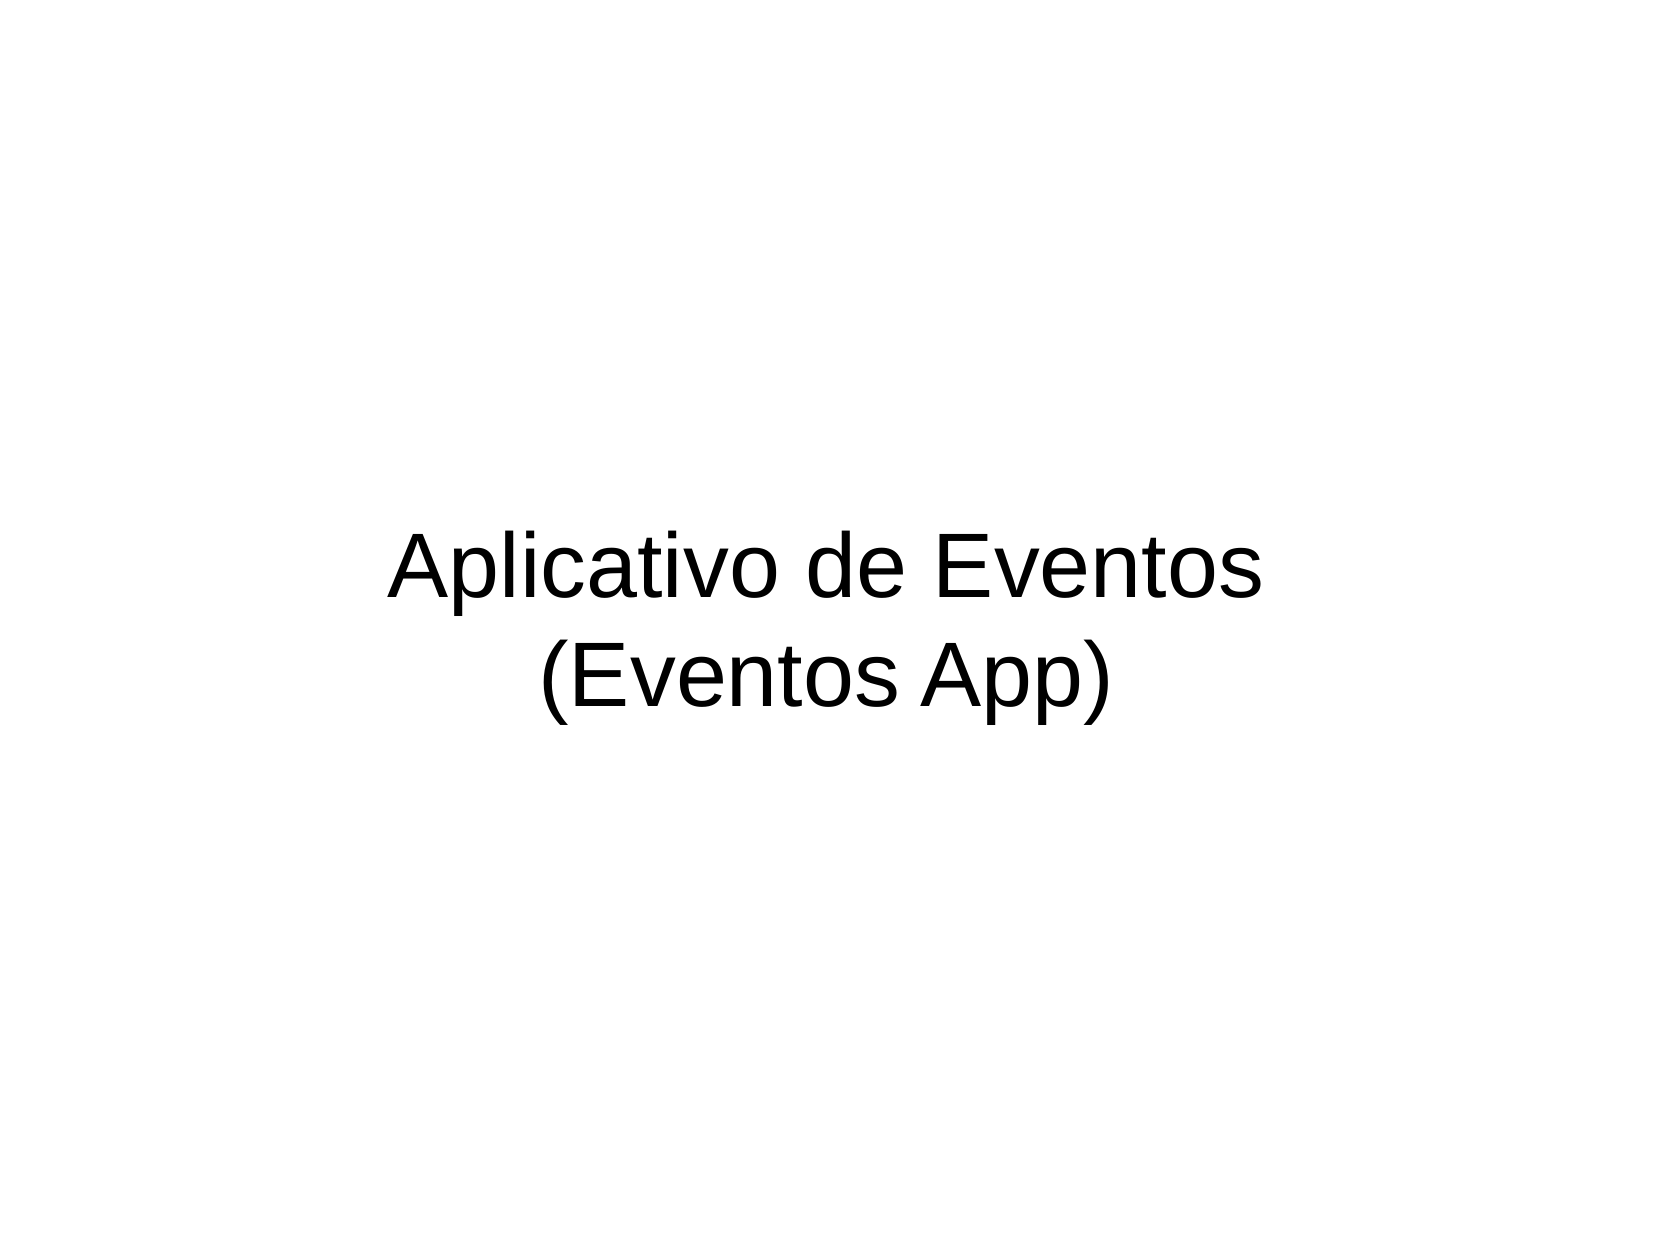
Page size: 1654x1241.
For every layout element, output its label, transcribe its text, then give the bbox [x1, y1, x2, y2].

title Aplicativo de Eventos (Eventos App) [82, 49, 1571, 1182]
